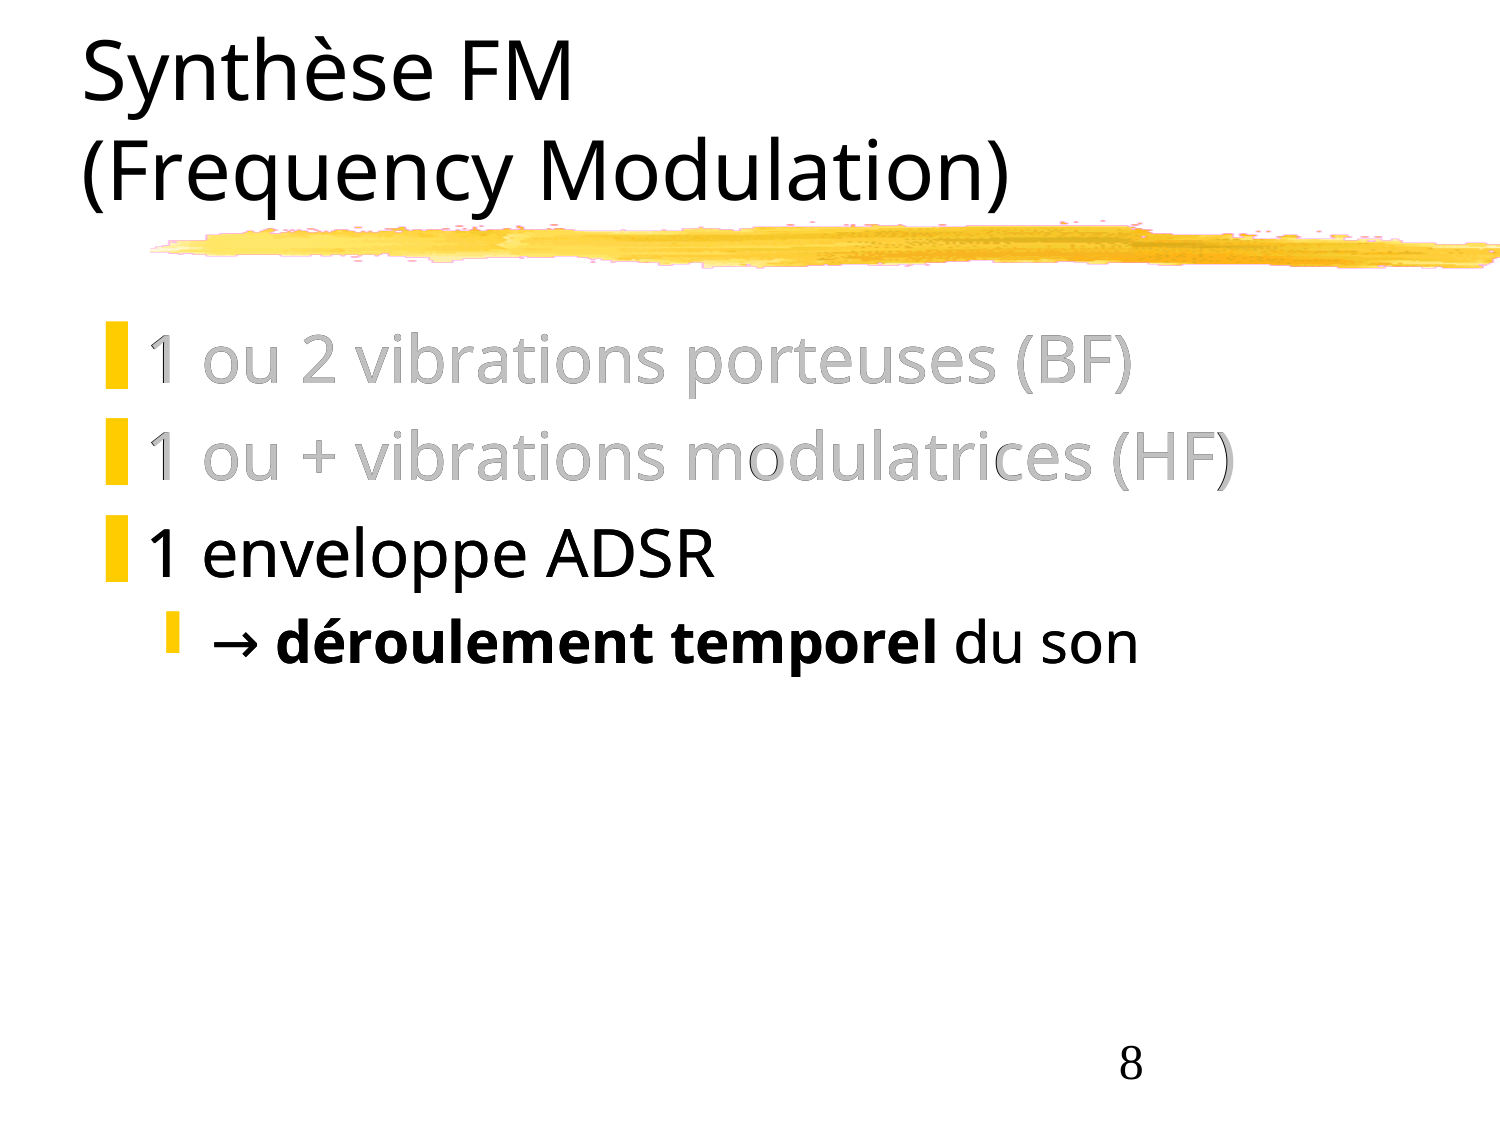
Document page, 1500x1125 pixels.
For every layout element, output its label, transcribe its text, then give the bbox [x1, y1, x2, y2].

title Synthèse FM (Frequency Modulation) [66, 0, 1342, 225]
picture [150, 215, 1500, 279]
list 1 ou 2 vibrations porteuses (BF) 1 ou + vibrations modulatrices (HF) 1 enveloppe ADSR → déroulement temporel du son [75, 309, 1447, 994]
